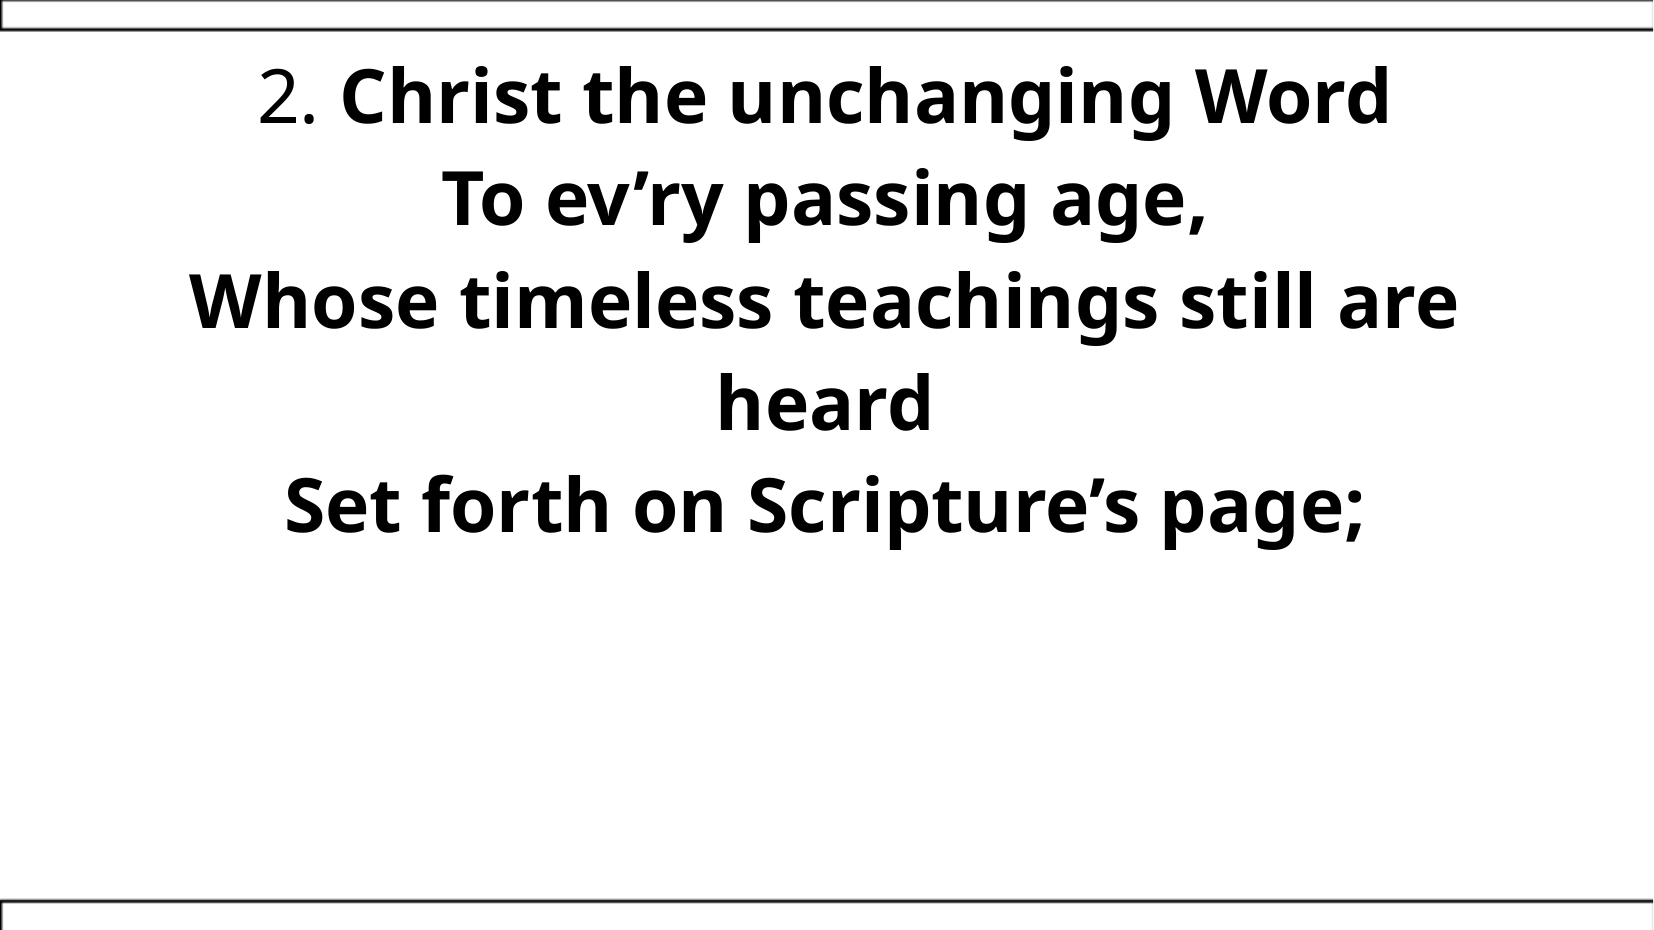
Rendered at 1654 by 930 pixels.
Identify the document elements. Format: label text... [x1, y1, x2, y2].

text_box 2. Christ the unchanging Word To ev’ry passing age, Whose timeless teachings still are heard Set forth on Scripture’s page; [90, 35, 1561, 450]
picture [0, 0, 1654, 930]
